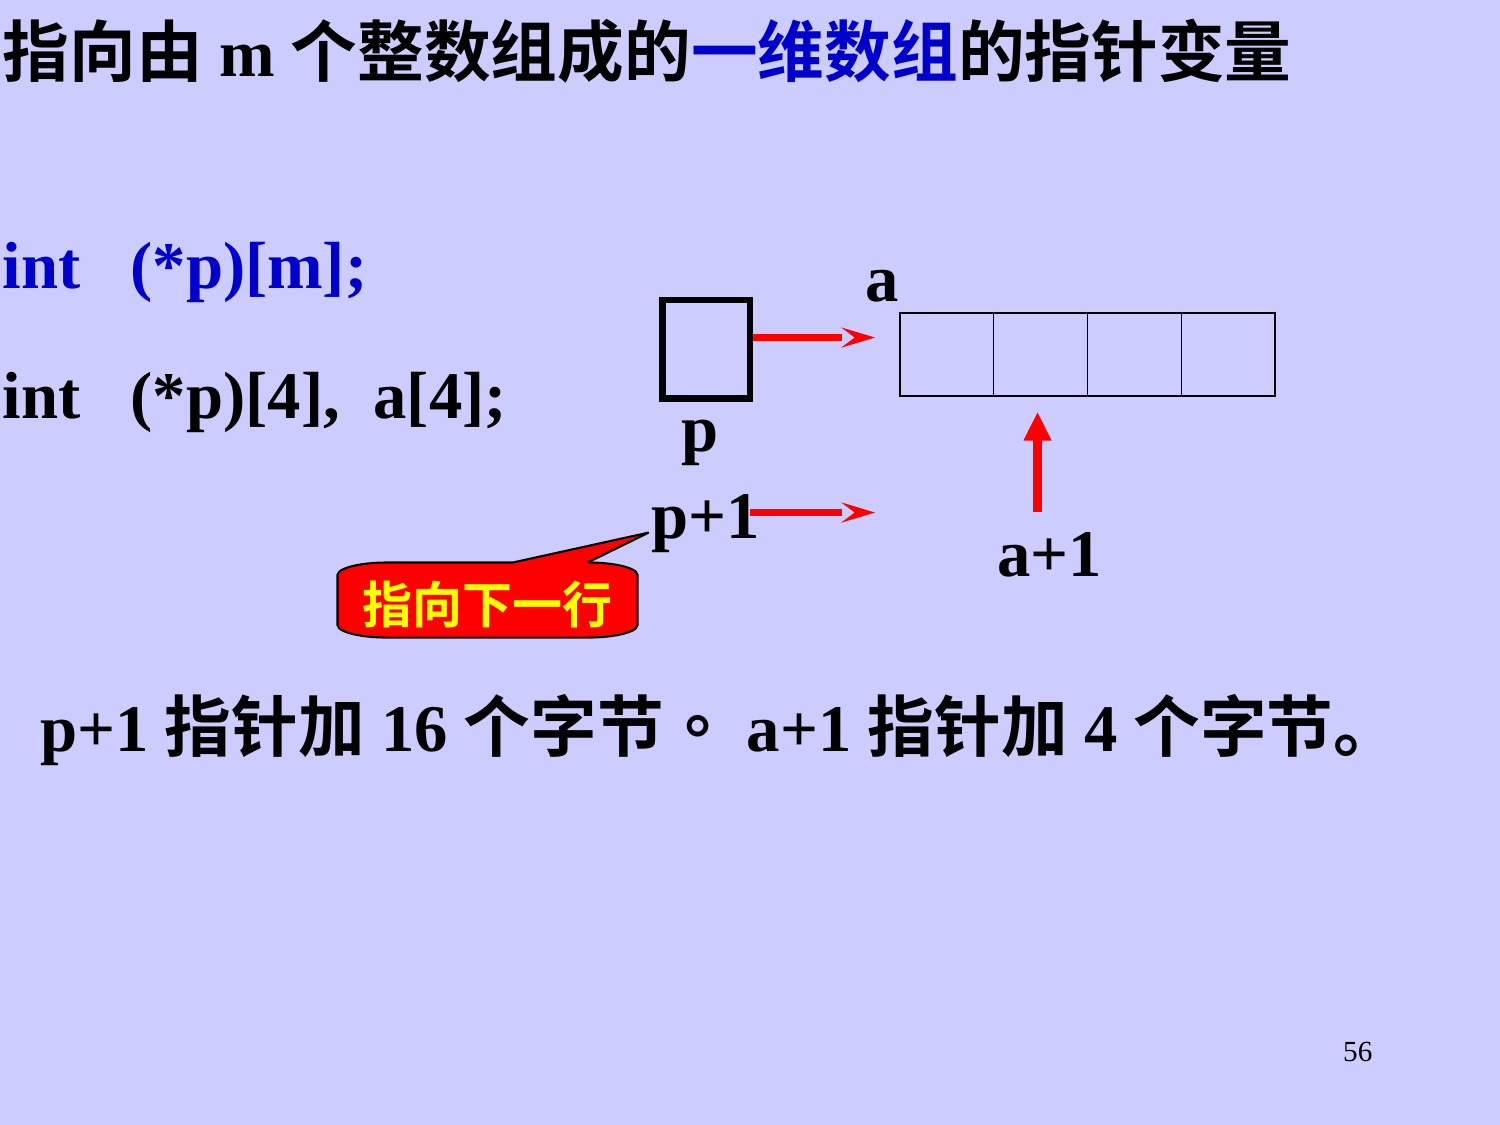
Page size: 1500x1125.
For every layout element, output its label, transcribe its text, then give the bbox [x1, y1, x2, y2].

text_box p [662, 375, 738, 462]
text_box a [862, 224, 963, 317]
table_header [1182, 314, 1274, 395]
text_box int (*p)[m]; int (*p)[4], a[4]; [0, 212, 588, 434]
table_header [901, 314, 993, 395]
text_box a+1 [962, 500, 1138, 592]
text_box 指向由m个整数组成的一维数组的指针变量 [0, 0, 1500, 92]
table_header [994, 314, 1087, 395]
table_header [1088, 314, 1181, 395]
text_box p+1 [612, 462, 801, 555]
text_box p [695, 423, 706, 448]
text_box <编号> [1074, 1025, 1388, 1101]
text_box 指向下一行 [337, 532, 649, 638]
text_box p+1指针加16个字节。a+1指针加4个字节。 [37, 675, 1438, 767]
